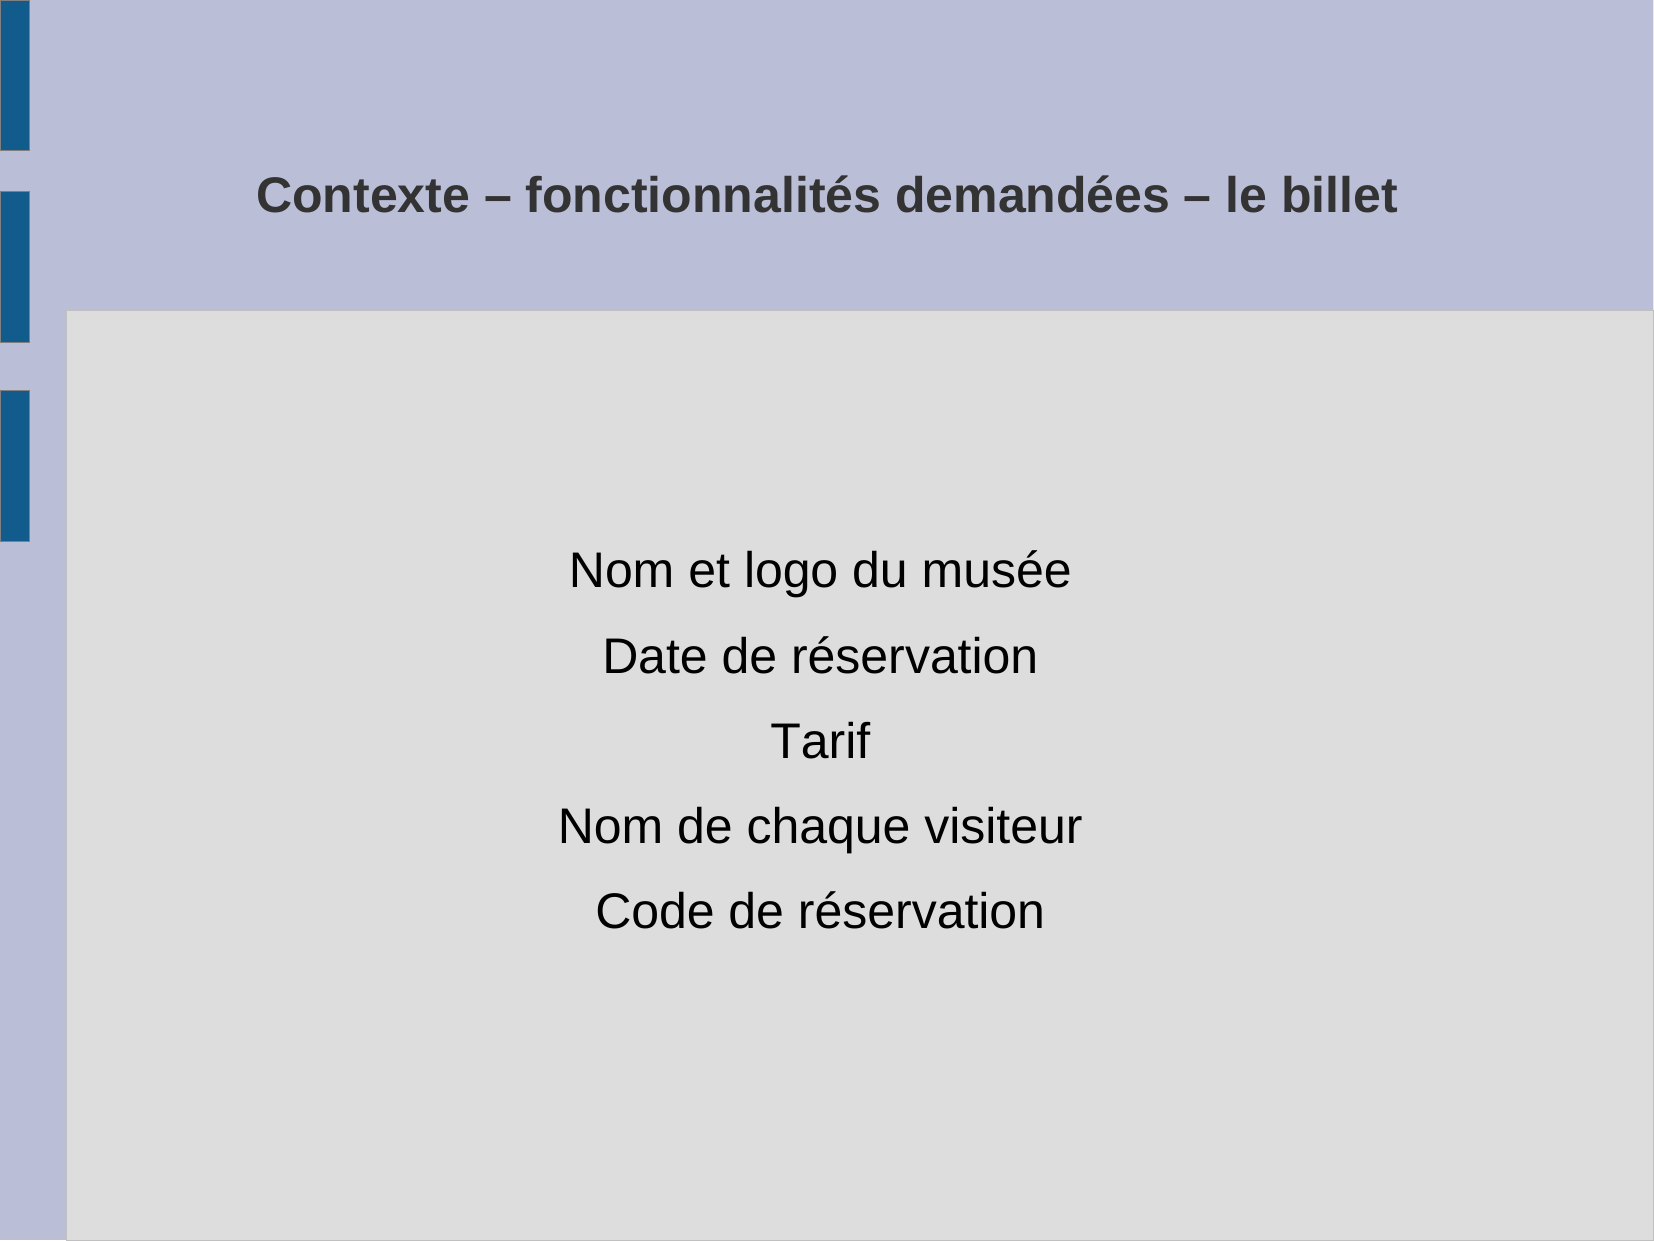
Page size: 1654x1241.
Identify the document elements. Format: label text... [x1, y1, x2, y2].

list Nom et logo du musée Date de réservation Tarif Nom de chaque visiteur Code de réservation [114, 542, 1527, 940]
title Contexte – fonctionnalités demandées – le billet [121, 91, 1534, 299]
